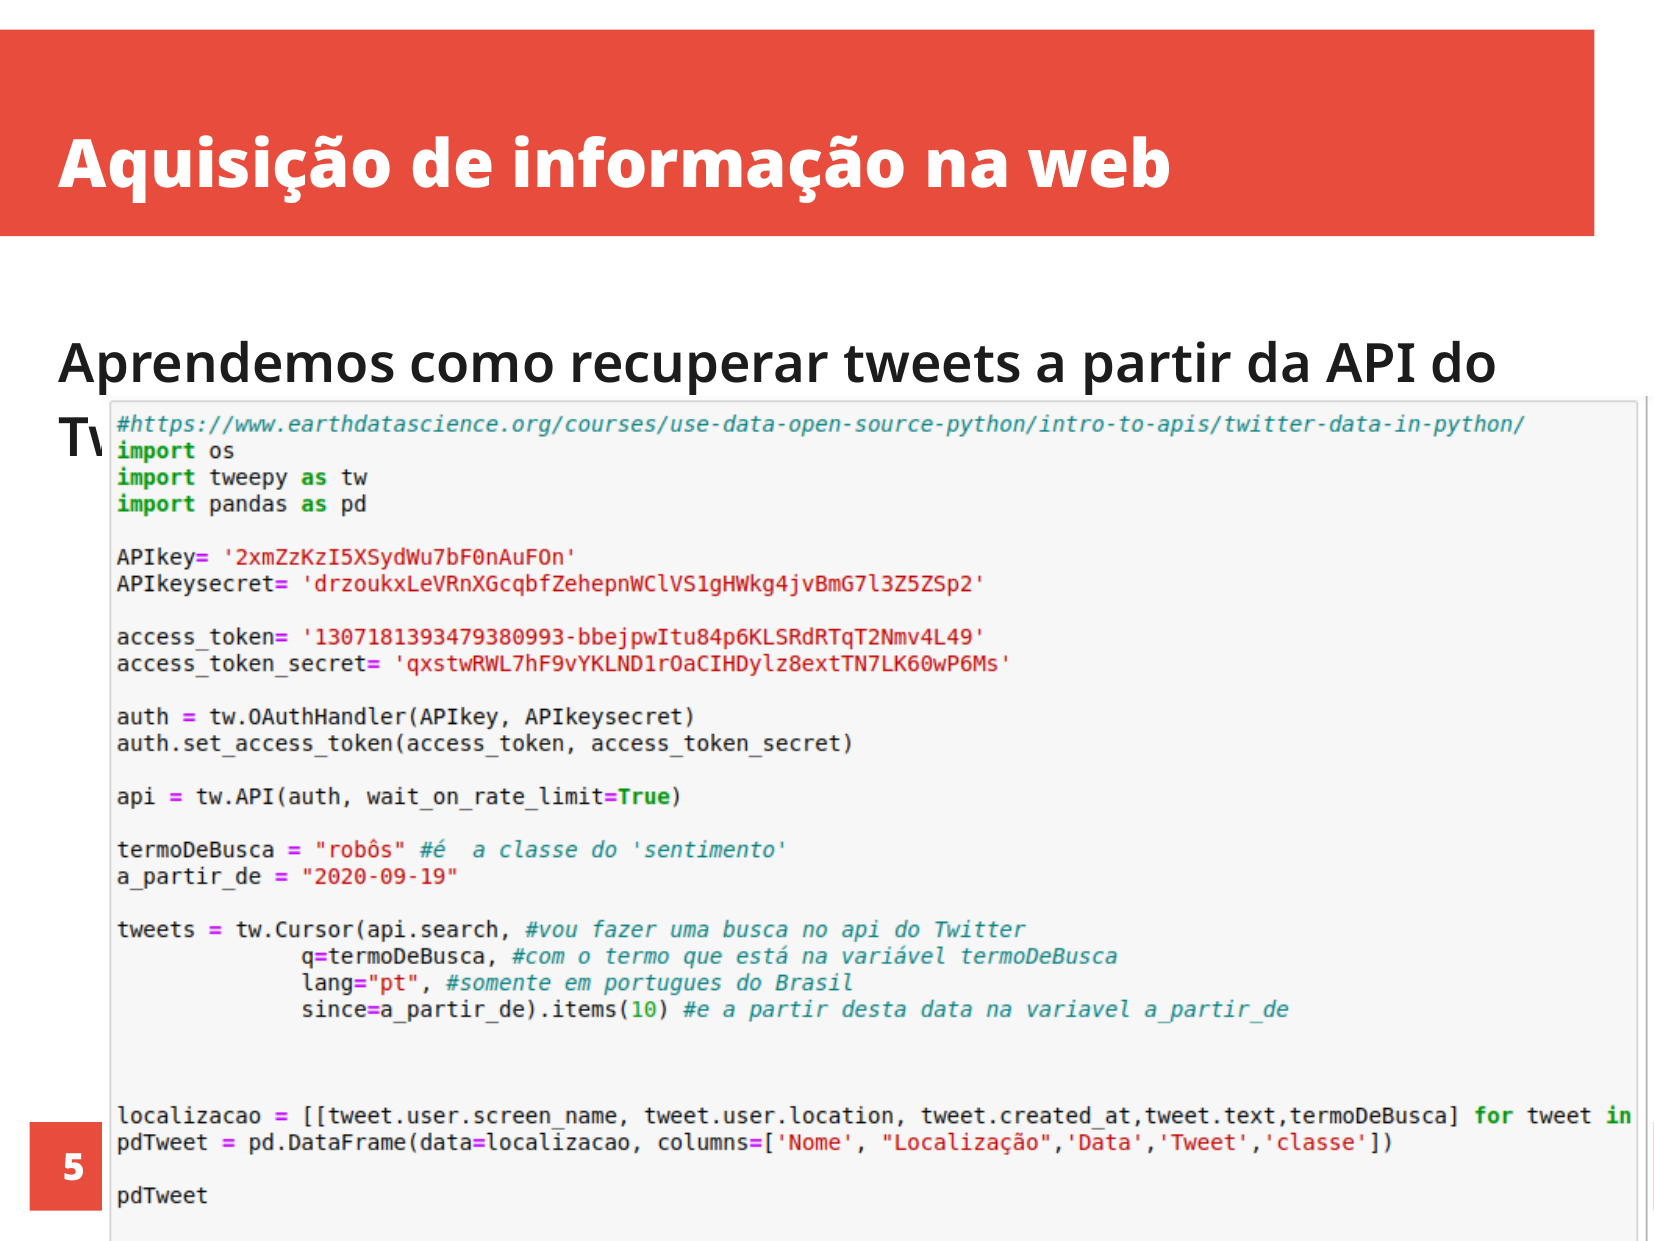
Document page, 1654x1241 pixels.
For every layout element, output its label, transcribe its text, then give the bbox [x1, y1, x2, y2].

picture [102, 396, 1654, 1241]
list Aprendemos como recuperar tweets a partir da API do Twitter. [59, 324, 1565, 1093]
title Aquisição de informação na web [59, 59, 1595, 207]
